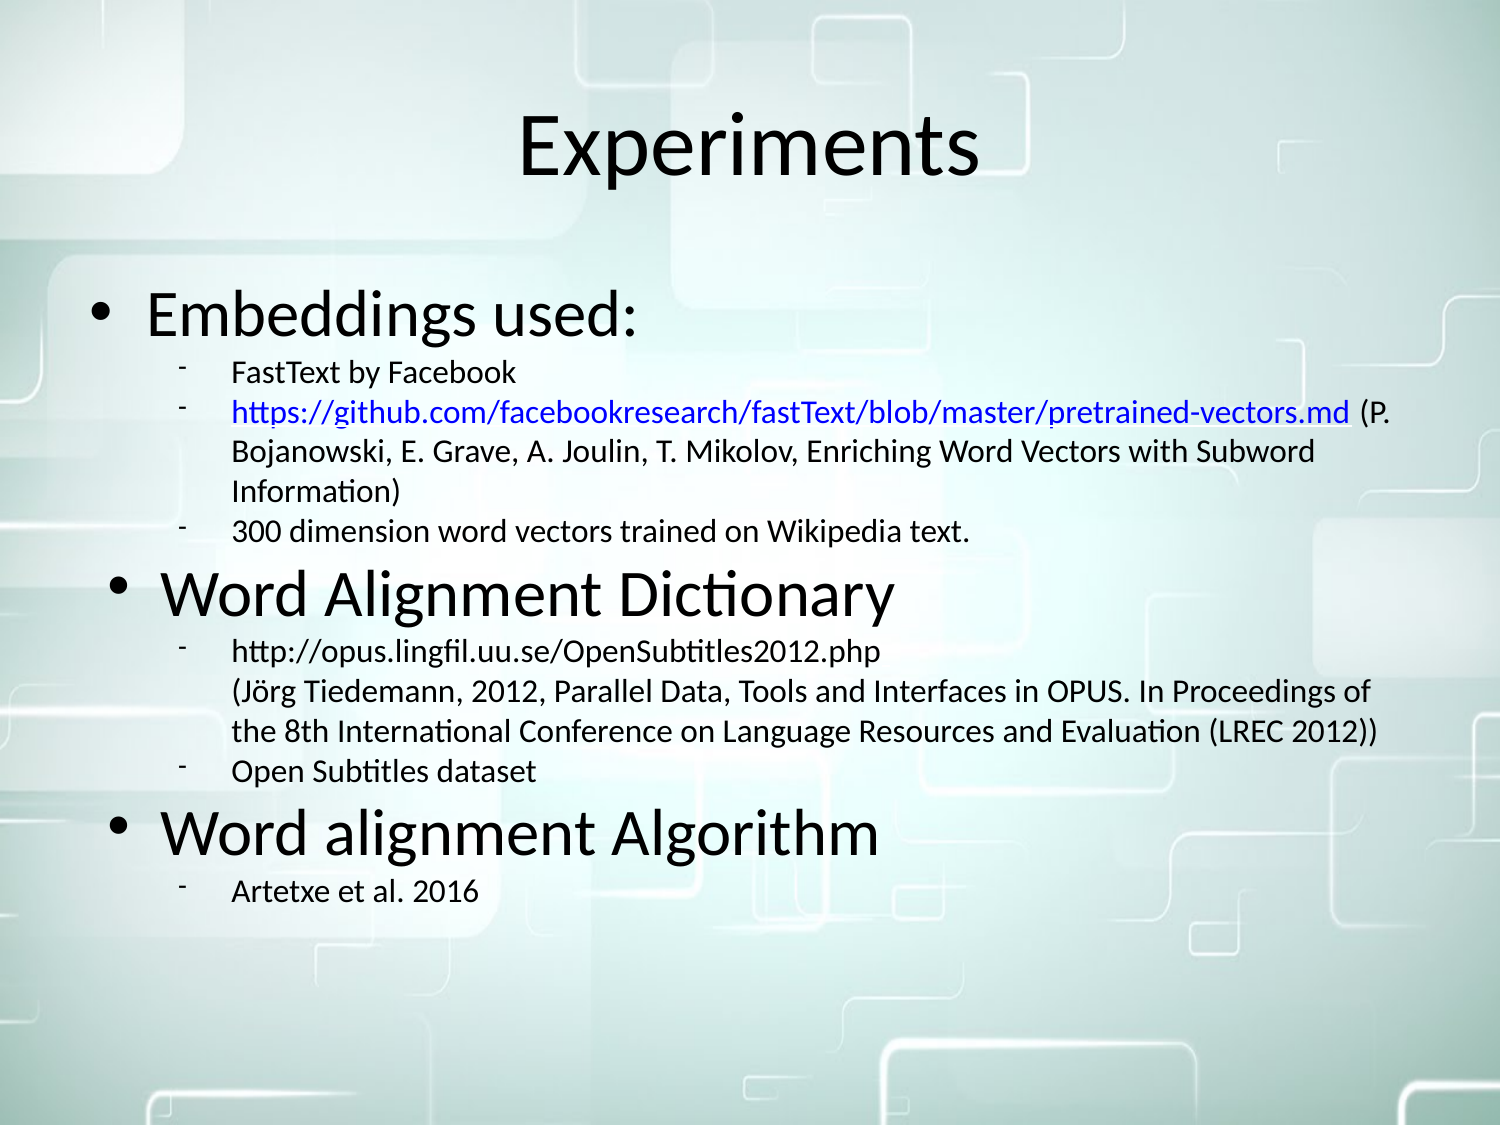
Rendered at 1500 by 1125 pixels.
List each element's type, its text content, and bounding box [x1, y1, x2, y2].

picture [0, 0, 1500, 1125]
text_box Embeddings used: FastText by Facebook https://github.com/facebookresearch/fastText/blob/master/pretrained-vectors.md (P. Bojanowski, E. Grave, A. Joulin, T. Mikolov, Enriching Word Vectors with Subword Information) 300 dimension word vectors trained on Wikipedia text. Word Alignment Dictionary http://opus.lingfil.uu.se/OpenSubtitles2012.php (Jörg Tiedemann, 2012, Parallel Data, Tools and Interfaces in OPUS. In Proceedings of the 8th International Conference on Language Resources and Evaluation (LREC 2012)) Open Subtitles dataset Word alignment Algorithm Artetxe et al. 2016 [75, 262, 1425, 1005]
text_box Experiments [75, 45, 1425, 233]
